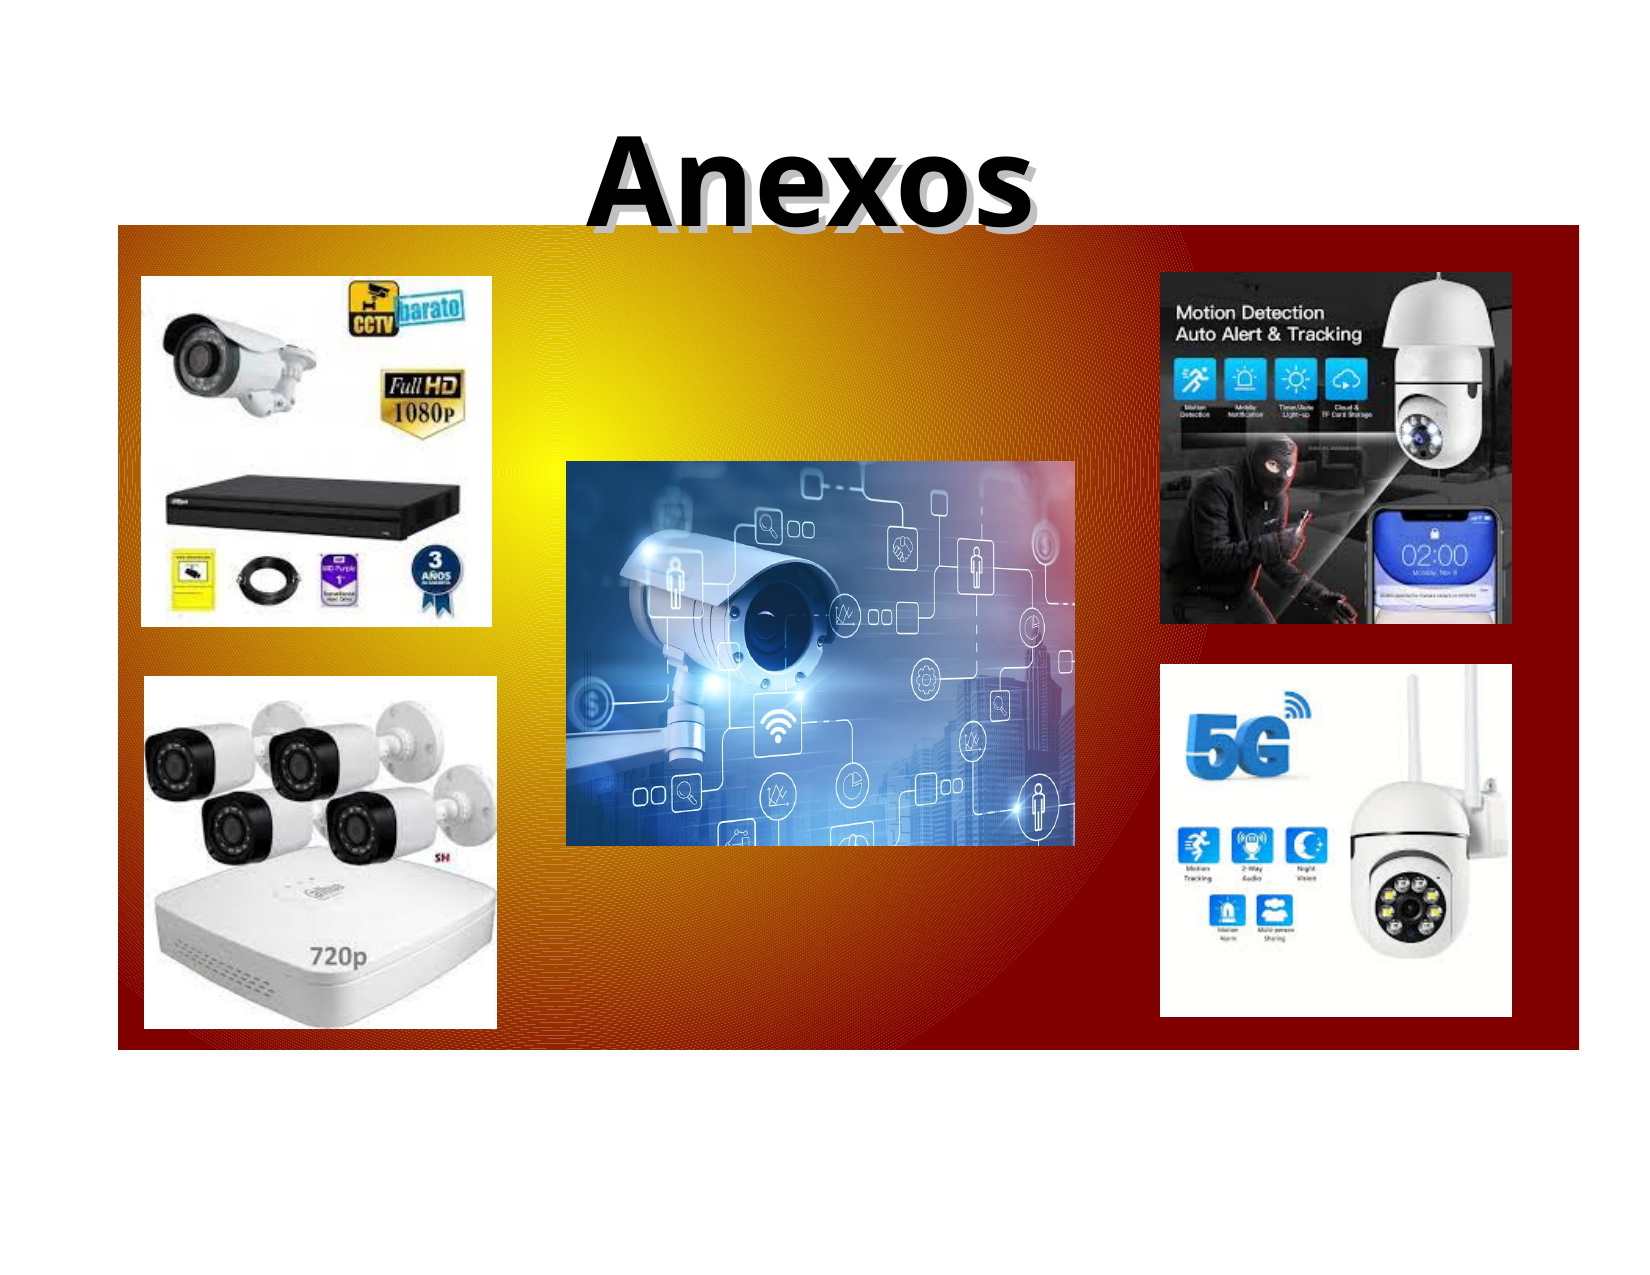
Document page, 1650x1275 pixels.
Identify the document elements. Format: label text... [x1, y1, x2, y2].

picture [1160, 272, 1512, 624]
title Anexos [153, 95, 1469, 262]
picture [1160, 664, 1512, 1017]
picture [141, 276, 492, 627]
picture [566, 461, 1075, 846]
picture [144, 676, 497, 1029]
